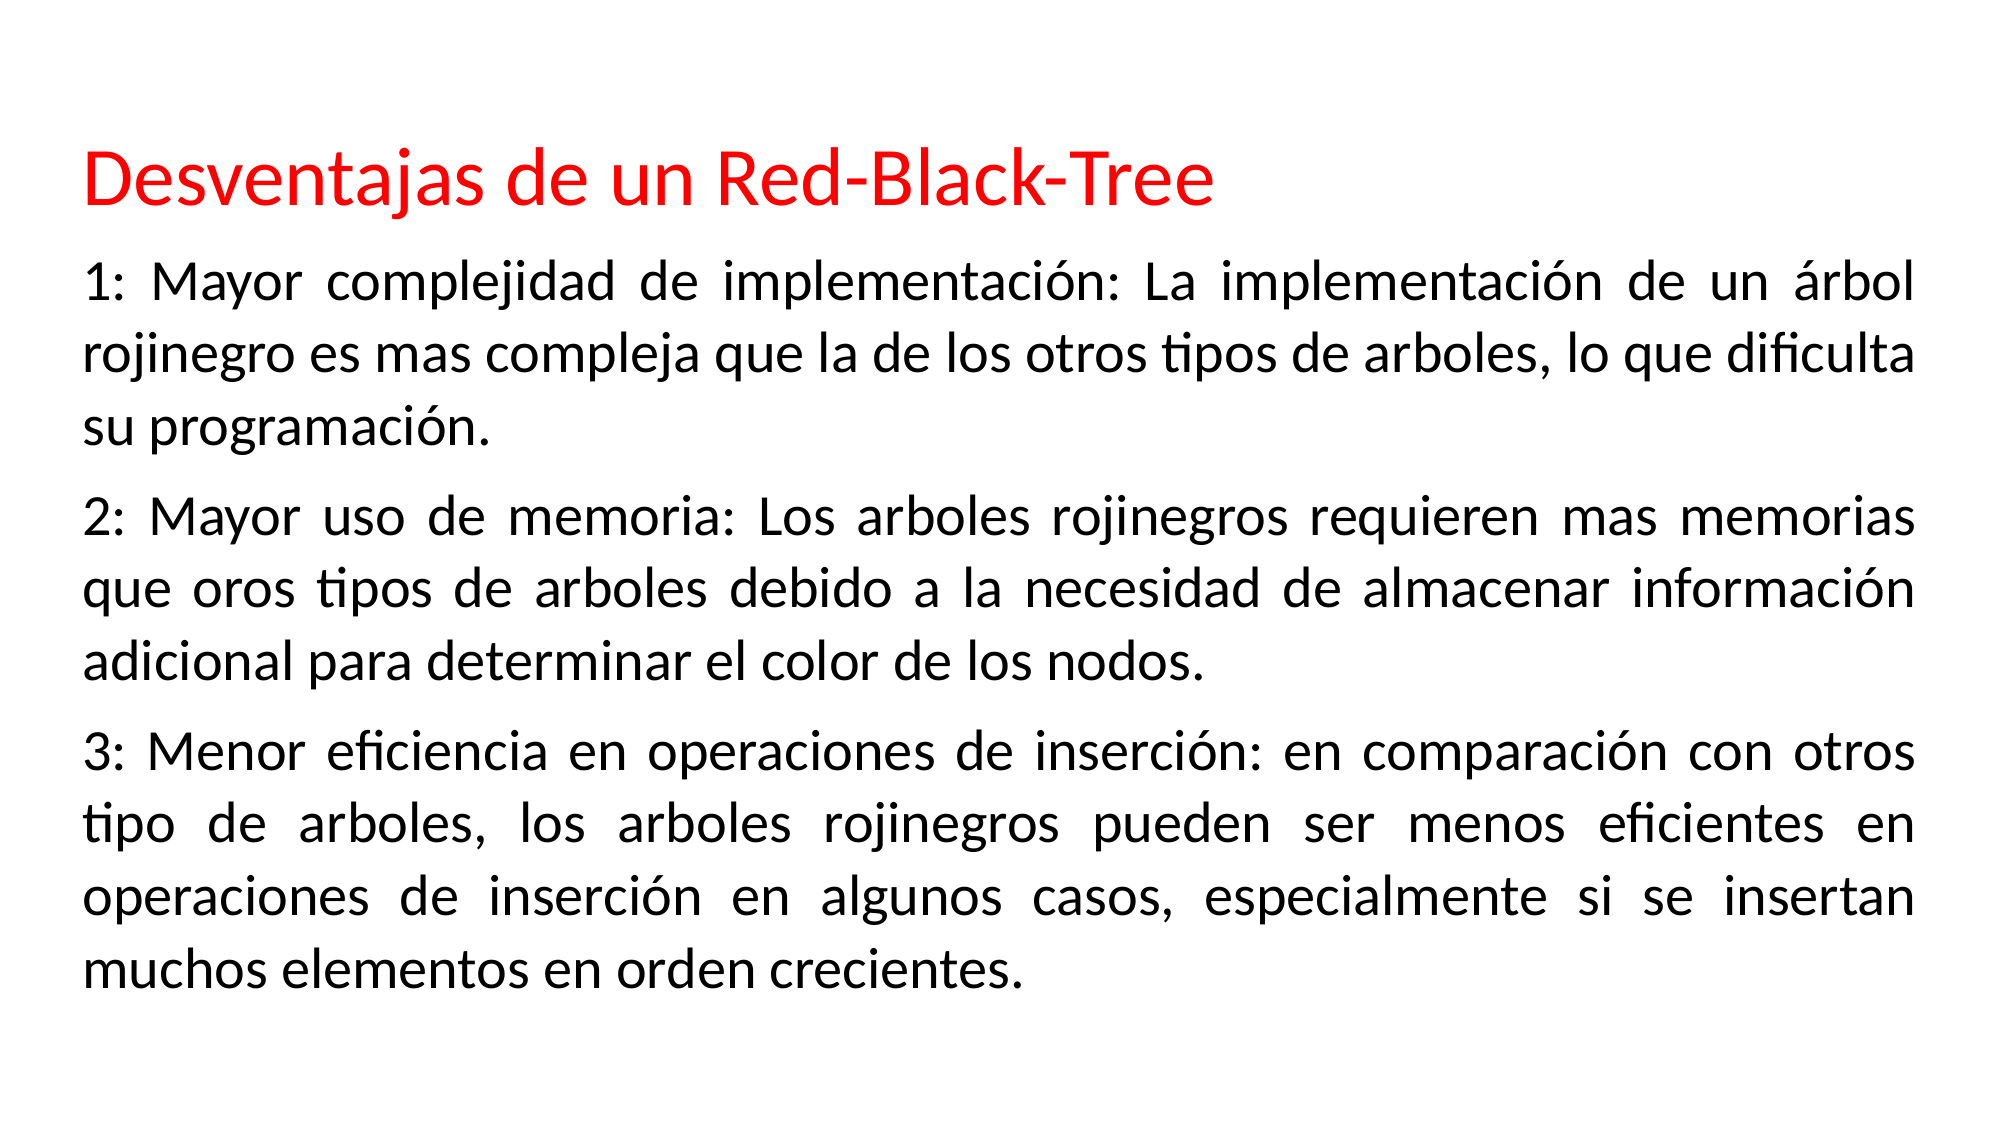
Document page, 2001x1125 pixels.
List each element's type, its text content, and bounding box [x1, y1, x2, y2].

text_box Desventajas de un Red-Black-Tree 1: Mayor complejidad de implementación: La implementación de un árbol rojinegro es mas compleja que la de los otros tipos de arboles, lo que dificulta su programación. 2: Mayor uso de memoria: Los arboles rojinegros requieren mas memorias que oros tipos de arboles debido a la necesidad de almacenar información adicional para determinar el color de los nodos. 3: Menor eficiencia en operaciones de inserción: en comparación con otros tipo de arboles, los arboles rojinegros pueden ser menos eficientes en operaciones de inserción en algunos casos, especialmente si se insertan muchos elementos en orden crecientes. [67, 111, 1933, 1014]
